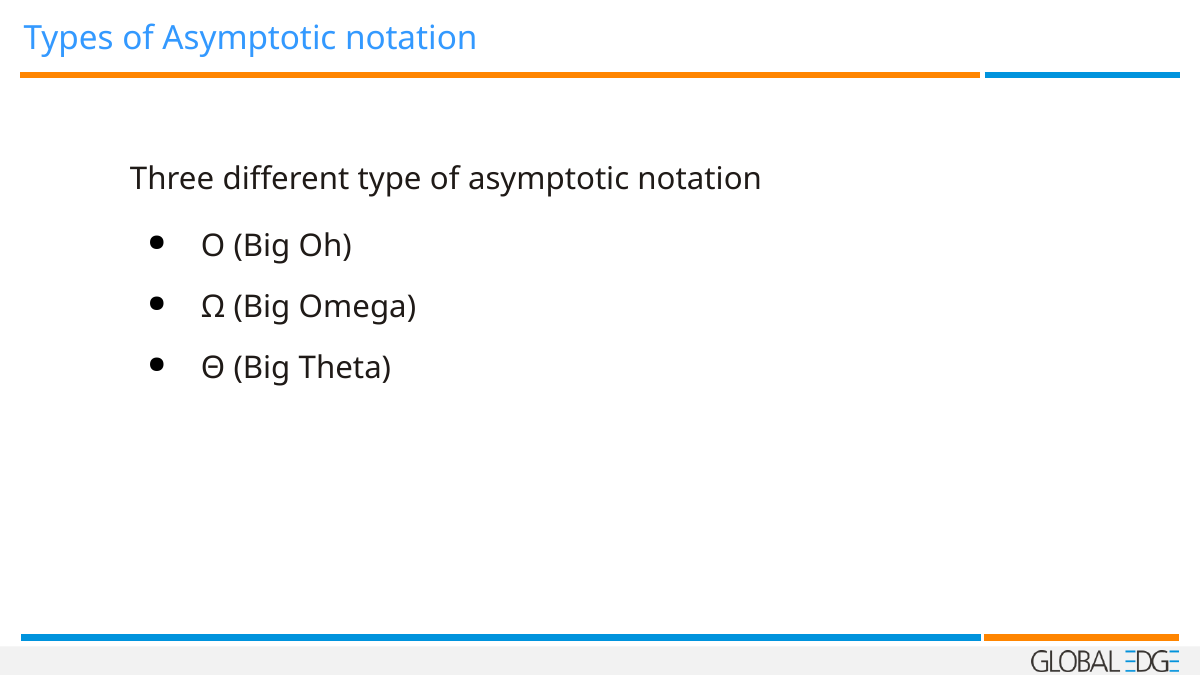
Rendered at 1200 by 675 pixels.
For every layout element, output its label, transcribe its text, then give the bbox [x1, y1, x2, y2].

title Types of Asymptotic notation [12, 9, 1088, 63]
list Three different type of asymptotic notation O (Big Oh) Ω (Big Omega) Θ (Big Theta) [59, 157, 1139, 550]
picture [1031, 650, 1179, 672]
